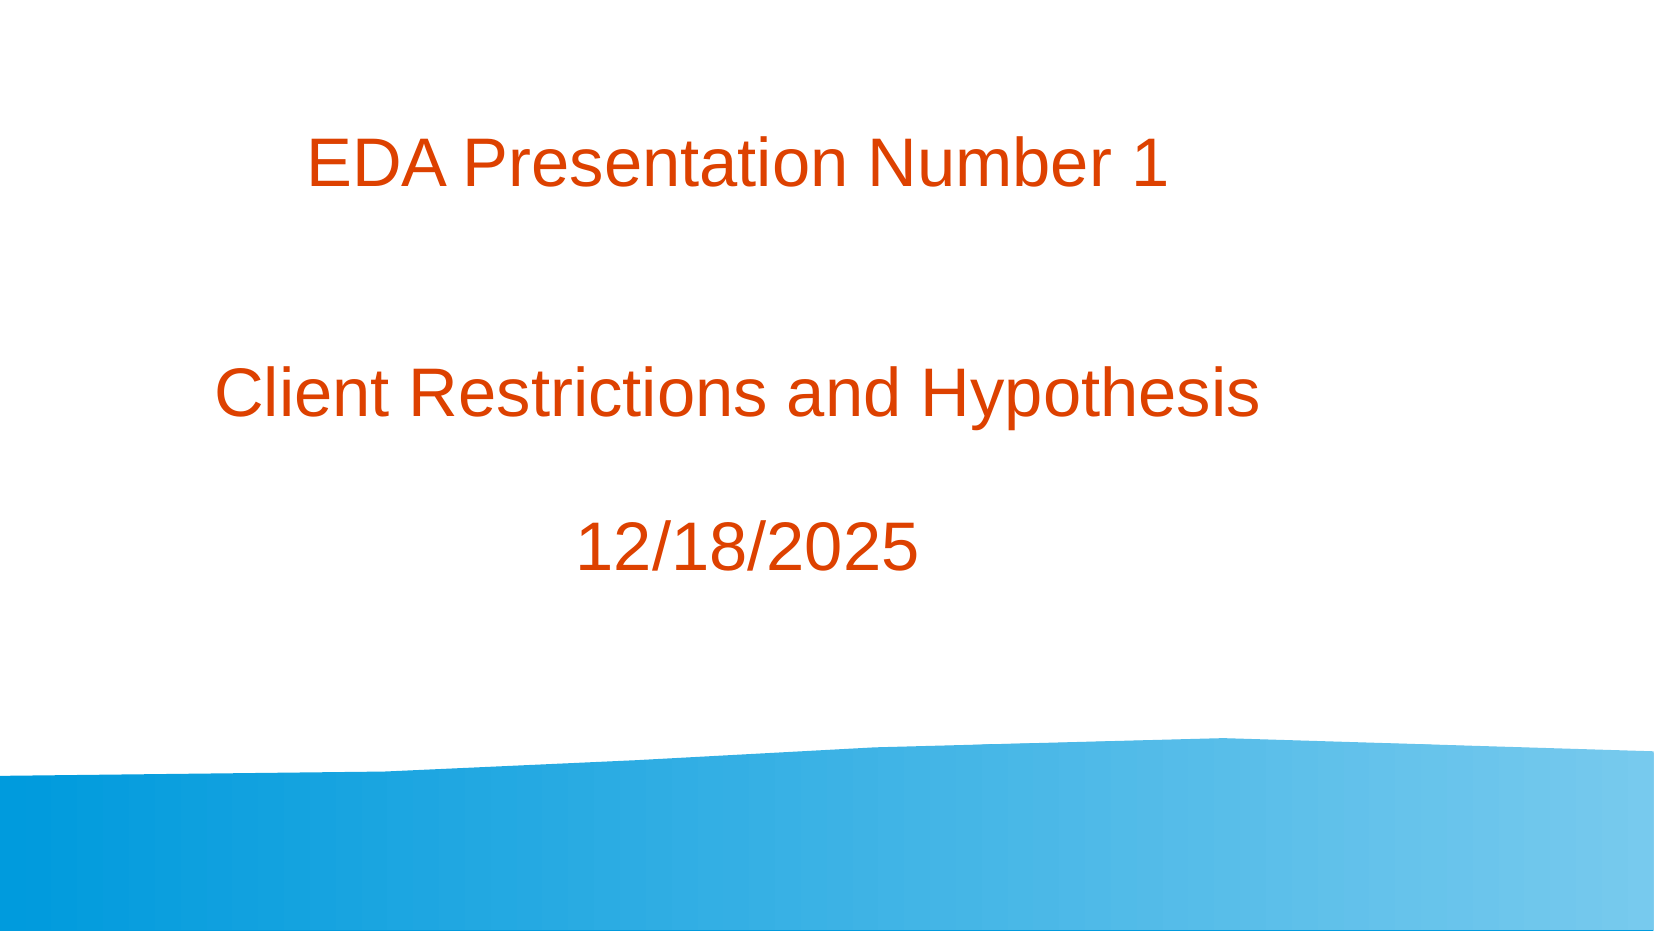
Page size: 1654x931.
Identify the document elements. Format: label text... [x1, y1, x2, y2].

title EDA Presentation Number 1 Client Restrictions and Hypothesis 12/18/2025 [0, 124, 1477, 585]
